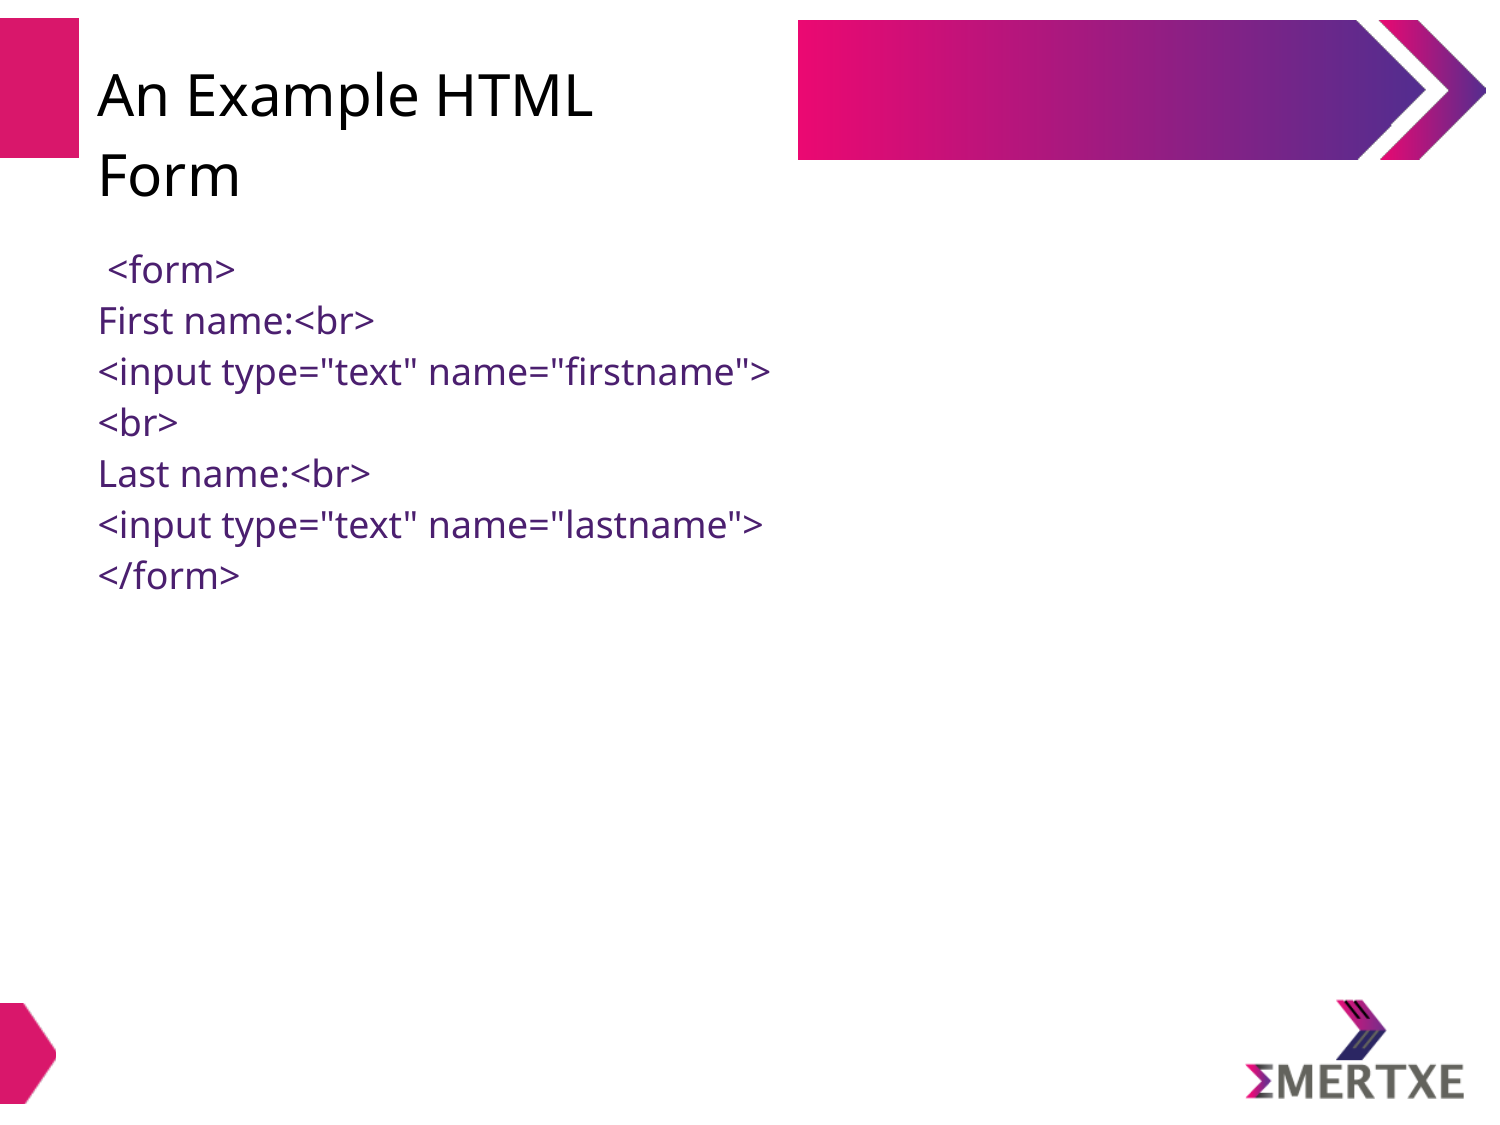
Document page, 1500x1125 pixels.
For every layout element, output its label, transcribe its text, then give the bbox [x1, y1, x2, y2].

picture [1245, 996, 1465, 1099]
text_box An Example HTML Form [82, 47, 733, 199]
text_box <form> First name:<br> <input type="text" name="firstname"> <br> Last name:<br> <input type="text" name="lastname"> </form> [82, 236, 1323, 560]
picture [798, 20, 1486, 160]
